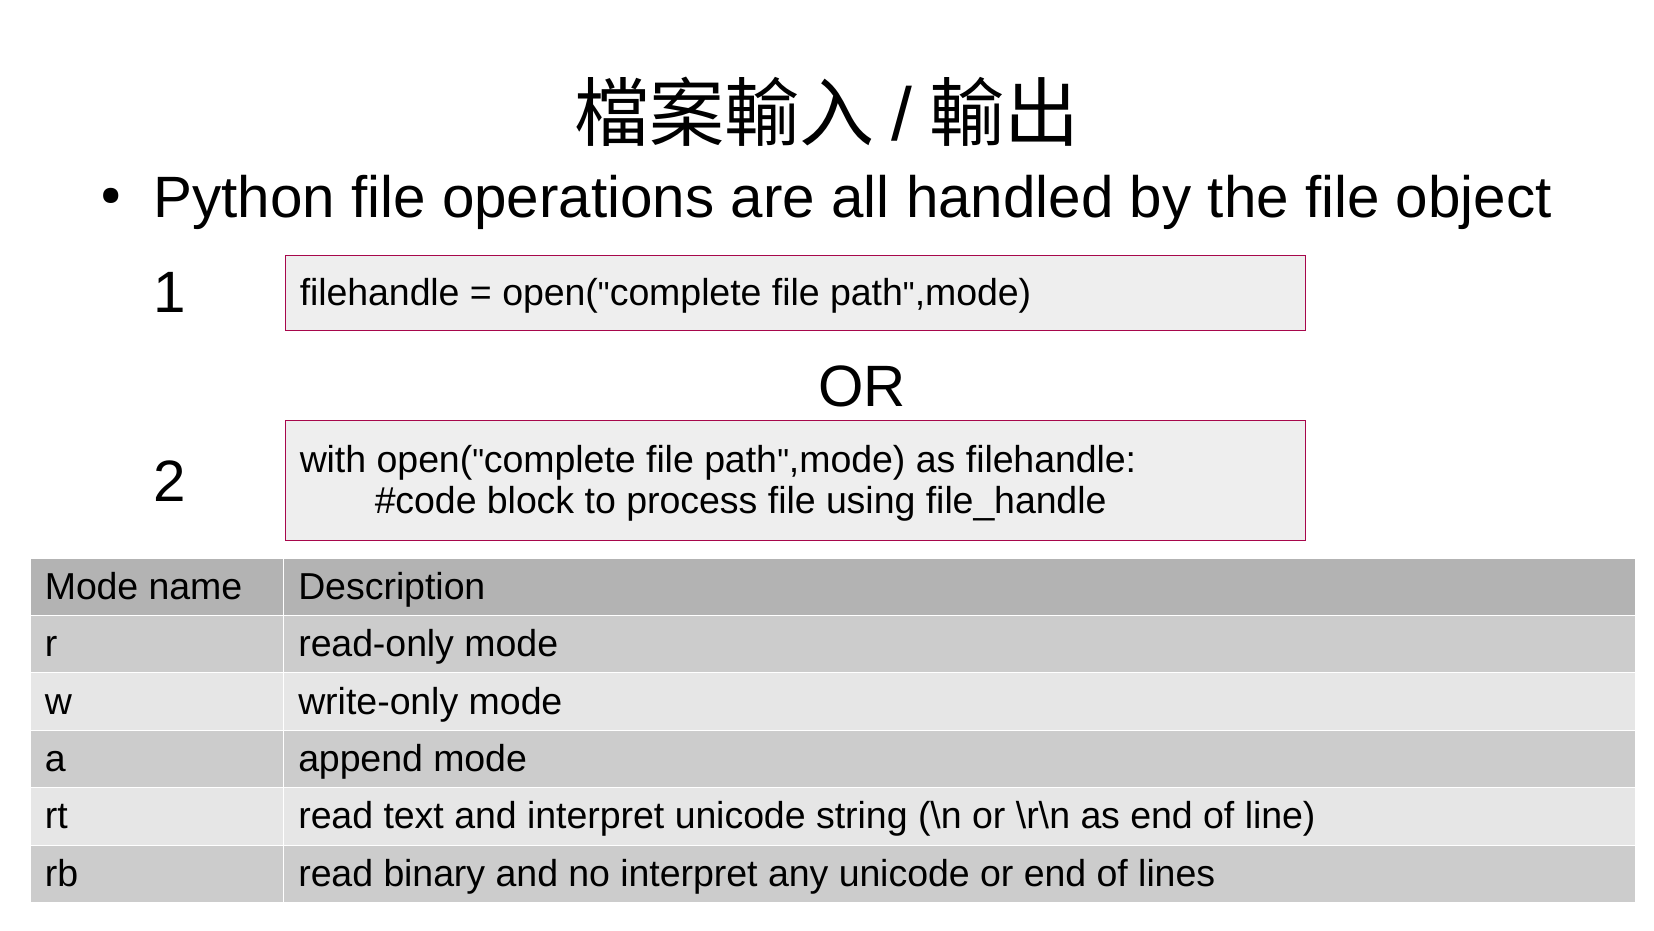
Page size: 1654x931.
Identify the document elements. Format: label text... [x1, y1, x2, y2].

table_cell w [31, 673, 283, 730]
table_cell rb [31, 846, 283, 902]
table_header Mode name [31, 559, 283, 615]
table_cell write-only mode [284, 673, 1635, 730]
table_cell r [31, 616, 283, 672]
table_cell a [31, 731, 283, 787]
text_box filehandle = open("complete file path",mode) [285, 255, 1306, 331]
table_cell read text and interpret unicode string (\n or \r\n as end of line) [284, 788, 1635, 845]
table_cell read binary and no interpret any unicode or end of lines [284, 846, 1635, 902]
text_box with open("complete file path",mode) as filehandle: #code block to process file using file_handle [285, 420, 1306, 541]
table_header Description [284, 559, 1635, 615]
list Python file operations are all handled by the file object 1 OR 2 [82, 165, 1571, 558]
title 檔案輸入/輸出 [82, 37, 1571, 165]
table_cell rt [31, 788, 283, 845]
table_cell append mode [284, 731, 1635, 787]
table_cell read-only mode [284, 616, 1635, 672]
